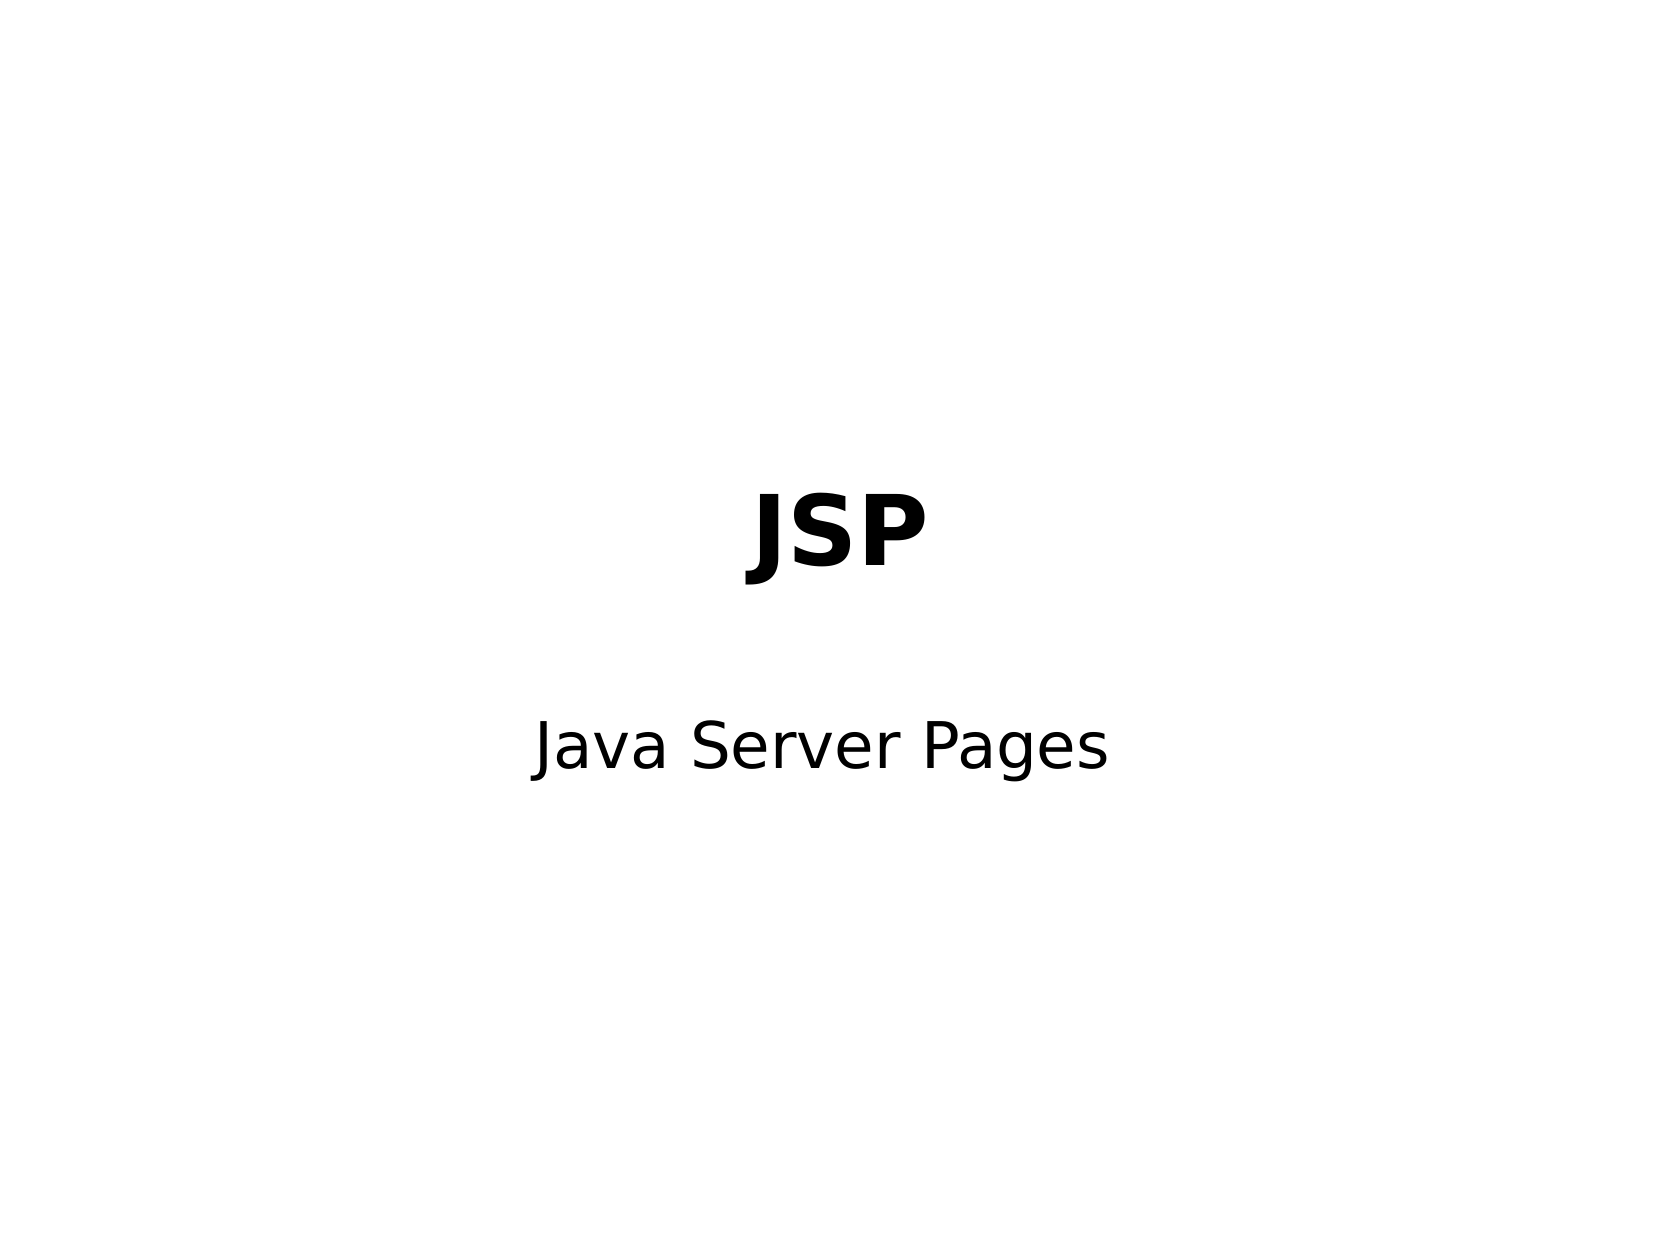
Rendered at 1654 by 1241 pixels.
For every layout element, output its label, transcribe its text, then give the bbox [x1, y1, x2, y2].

subtitle Java Server Pages [122, 696, 1501, 863]
title JSP [151, 399, 1530, 593]
